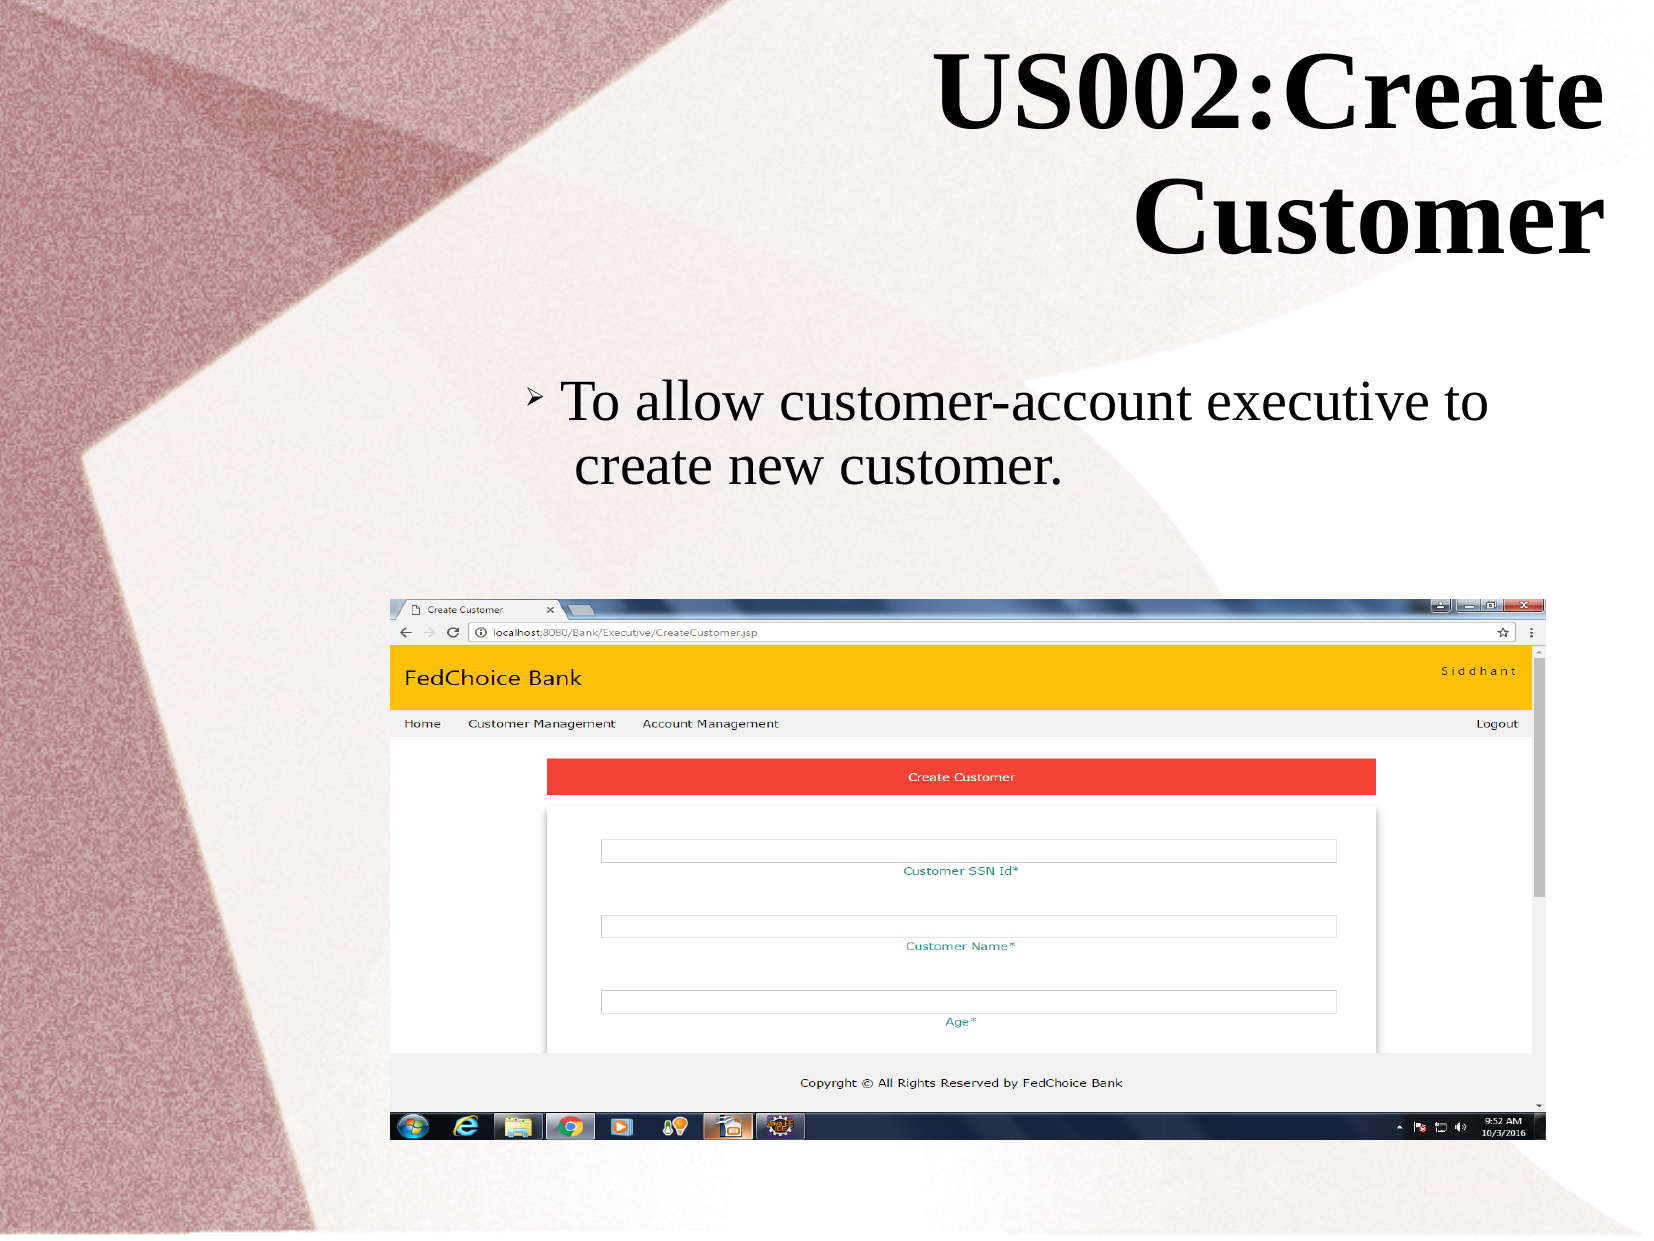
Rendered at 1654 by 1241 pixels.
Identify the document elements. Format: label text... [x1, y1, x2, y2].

text_box To allow customer-account executive to create new customer. [435, 285, 1621, 646]
title US002:Create Customer [596, 28, 1607, 278]
picture [0, 0, 1654, 1241]
